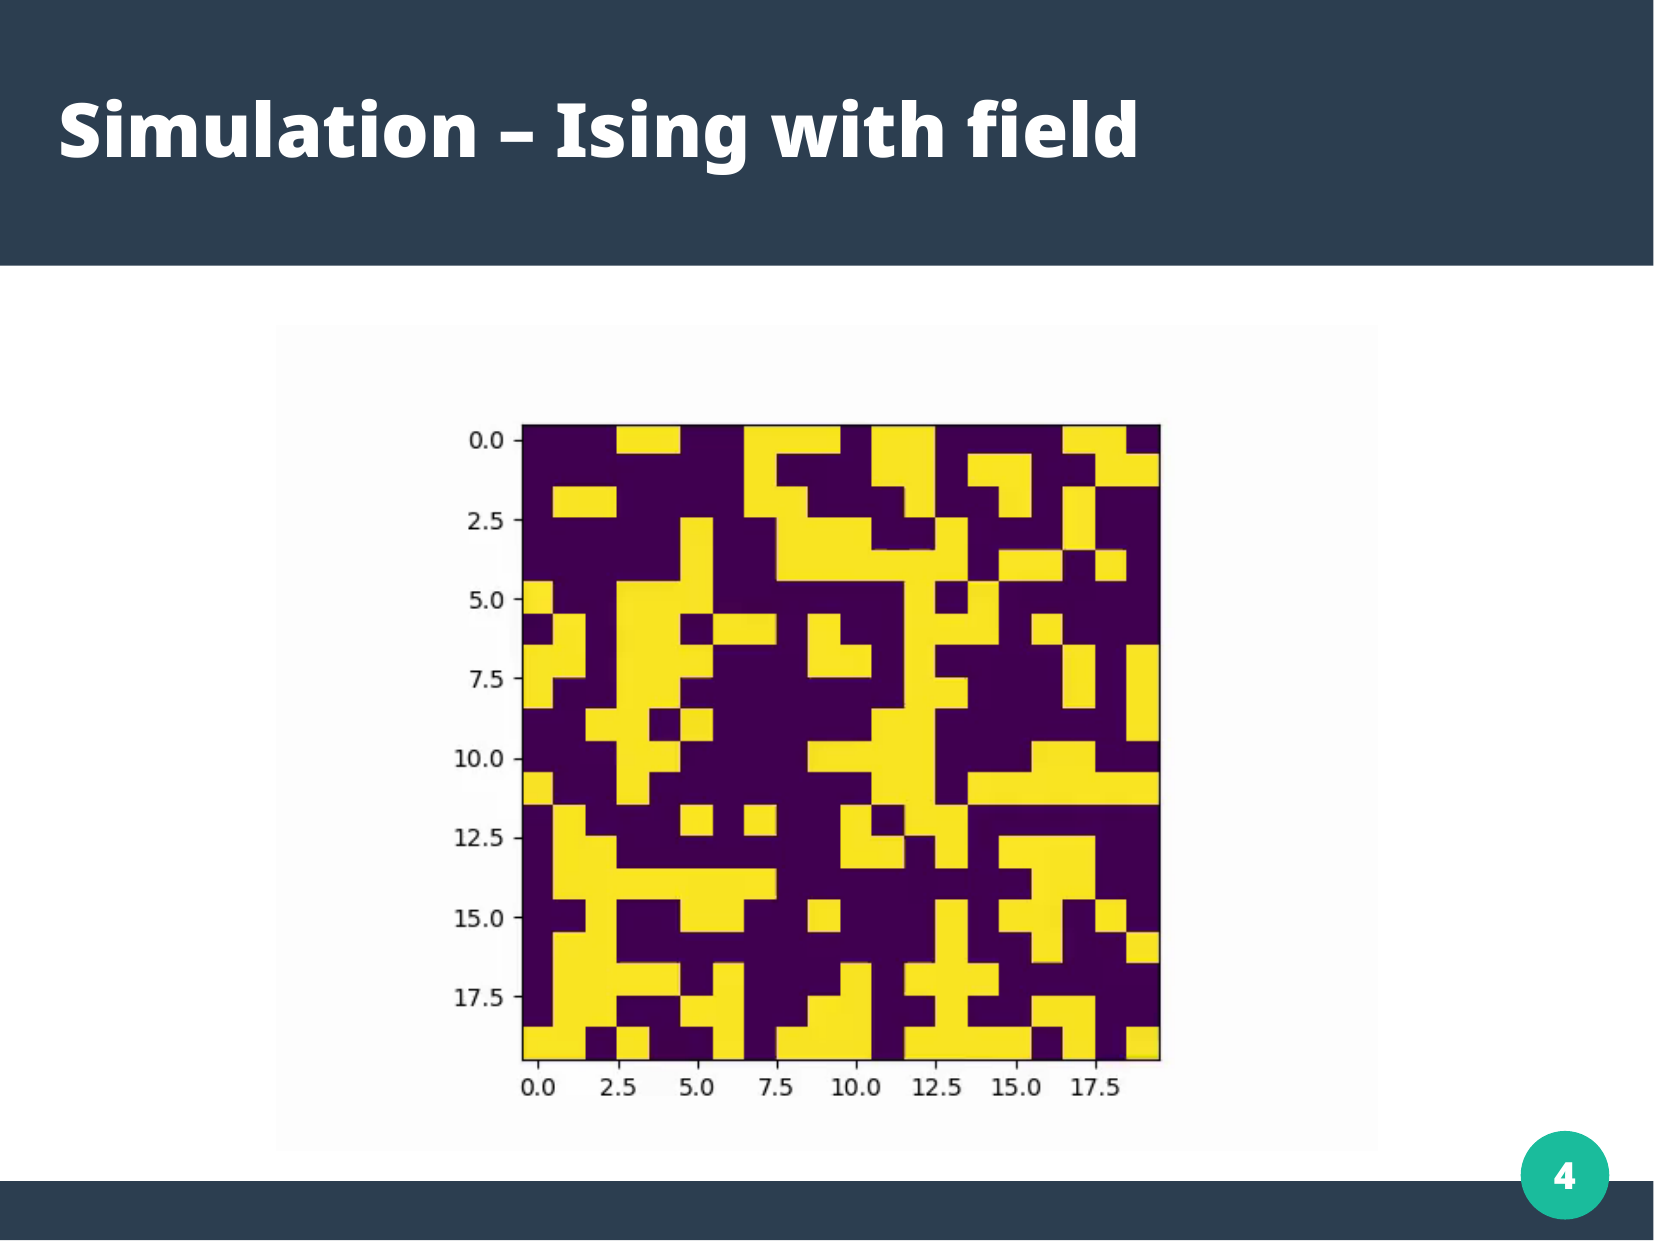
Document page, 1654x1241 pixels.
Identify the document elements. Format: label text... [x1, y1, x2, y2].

title Simulation – Ising with field [59, 49, 1595, 207]
text_box [275, 324, 1378, 1152]
